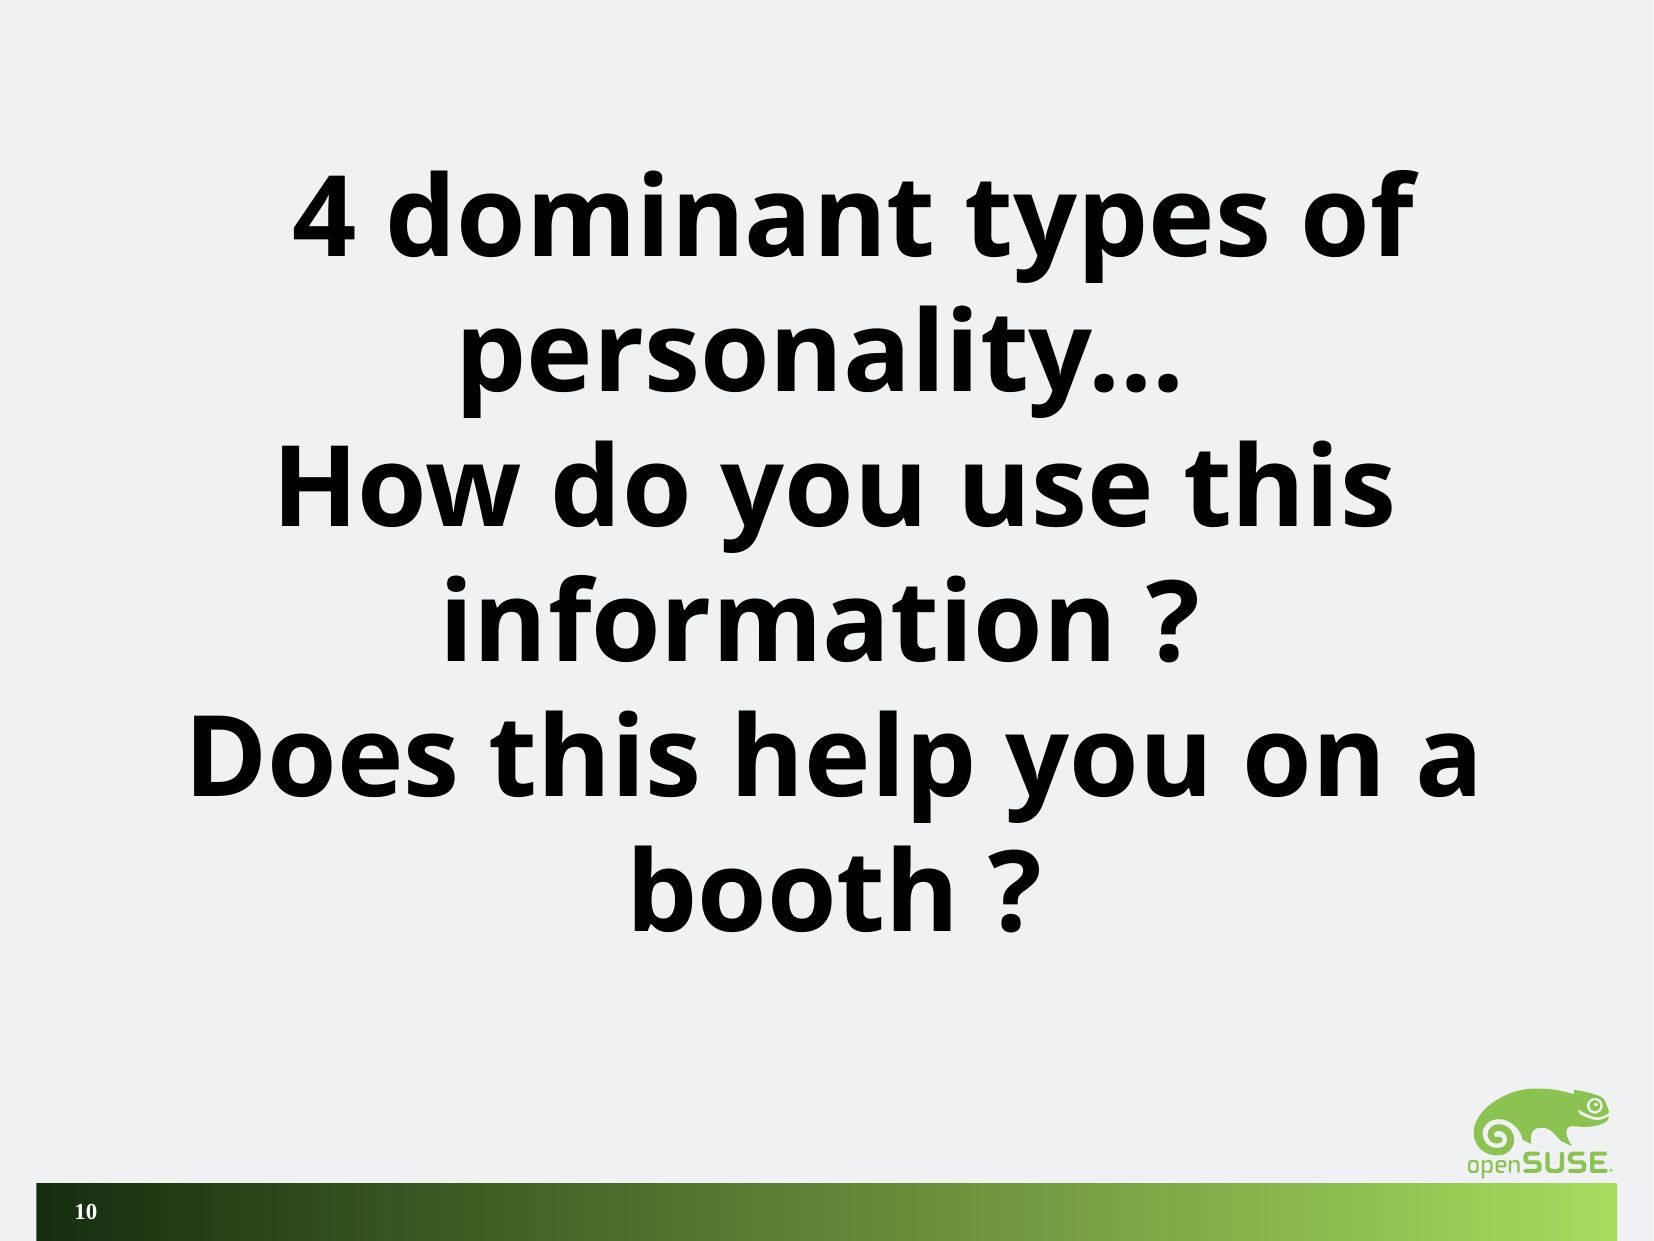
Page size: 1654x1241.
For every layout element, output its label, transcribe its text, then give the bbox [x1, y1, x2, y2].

picture [0, 0, 1654, 1241]
title 4 dominant types of personality... How do you use this information ? Does this help you on a booth ? [169, 61, 1520, 1037]
